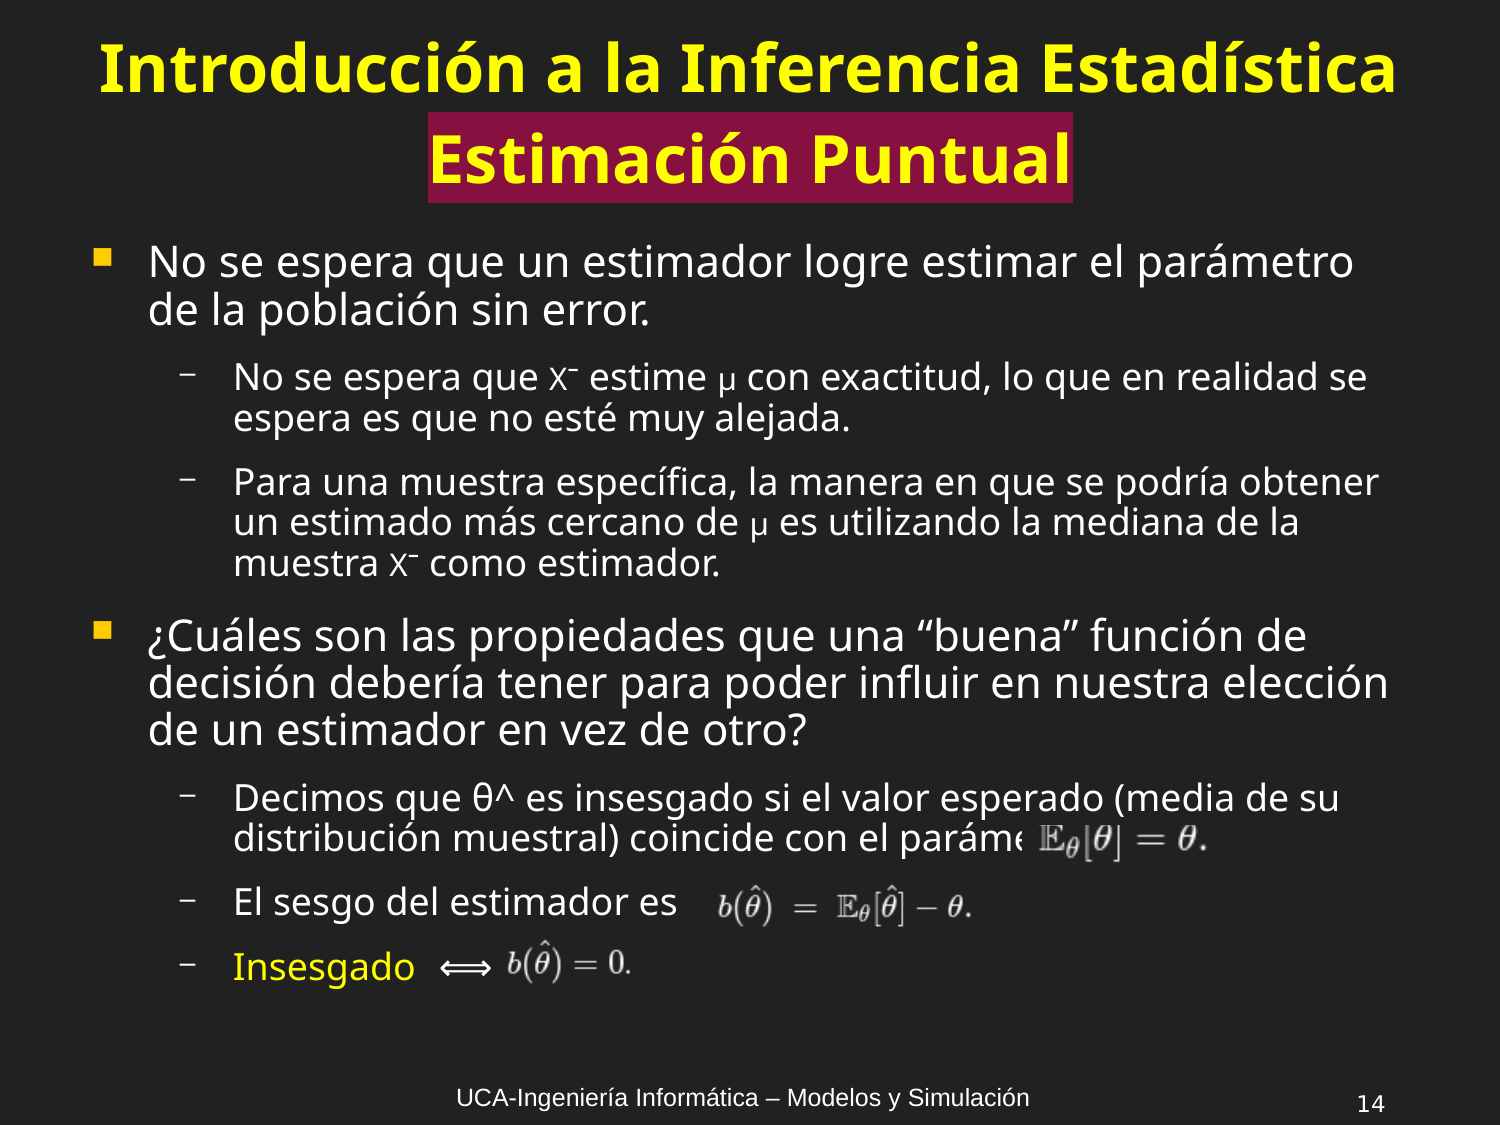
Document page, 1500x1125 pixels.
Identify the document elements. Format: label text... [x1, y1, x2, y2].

title Introducción a la Inferencia Estadística Estimación Puntual [75, 37, 1426, 188]
picture [1021, 825, 1238, 889]
list No se espera que un estimador logre estimar el parámetro de la población sin error. No se espera que Xˉ estime μ con exactitud, lo que en realidad se espera es que no esté muy alejada. Para una muestra específica, la manera en que se podría obtener un estimado más cercano de μ es utilizando la mediana de la muestra Xˉ como estimador. ¿Cuáles son las propiedades que una “buena” función de decisión debería tener para poder influir en nuestra elección de un estimador en vez de otro? Decimos que θ^ es insesgado si el valor esperado (media de su distribución muestral) coincide con el parámetro: El sesgo del estimador es: Insesgado ⟺ [76, 232, 1427, 1051]
picture [493, 925, 649, 996]
picture [676, 859, 1013, 944]
